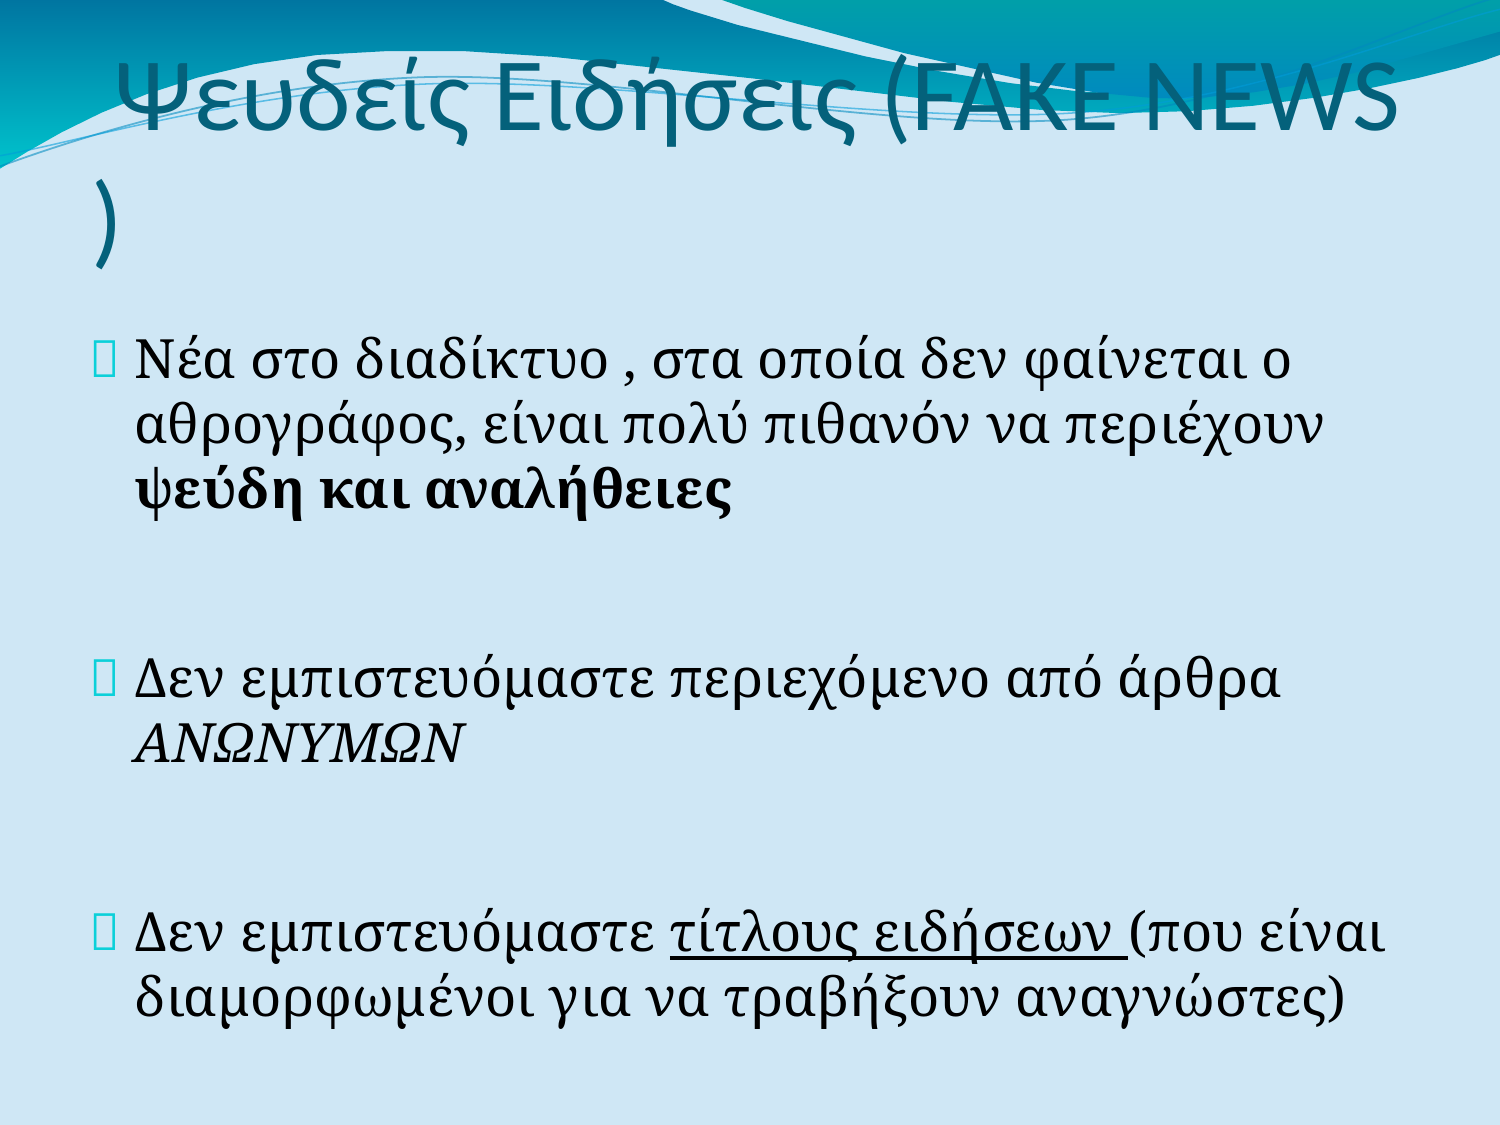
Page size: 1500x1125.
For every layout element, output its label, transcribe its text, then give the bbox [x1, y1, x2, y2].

title Ψευδείς Ειδήσεις (FAKE NEWS ) [76, 19, 1427, 207]
list Νέα στο διαδίκτυο , στα οποία δεν φαίνεται ο αθρογράφος, είναι πολύ πιθανόν να περιέχουν ψεύδη και αναλήθειες Δεν εμπιστευόμαστε περιεχόμενο από άρθρα ΑΝΩΝΥΜΩΝ Δεν εμπιστευόμαστε τίτλους ειδήσεων (που είναι διαμορφωμένοι για να τραβήξουν αναγνώστες) [75, 317, 1425, 1038]
